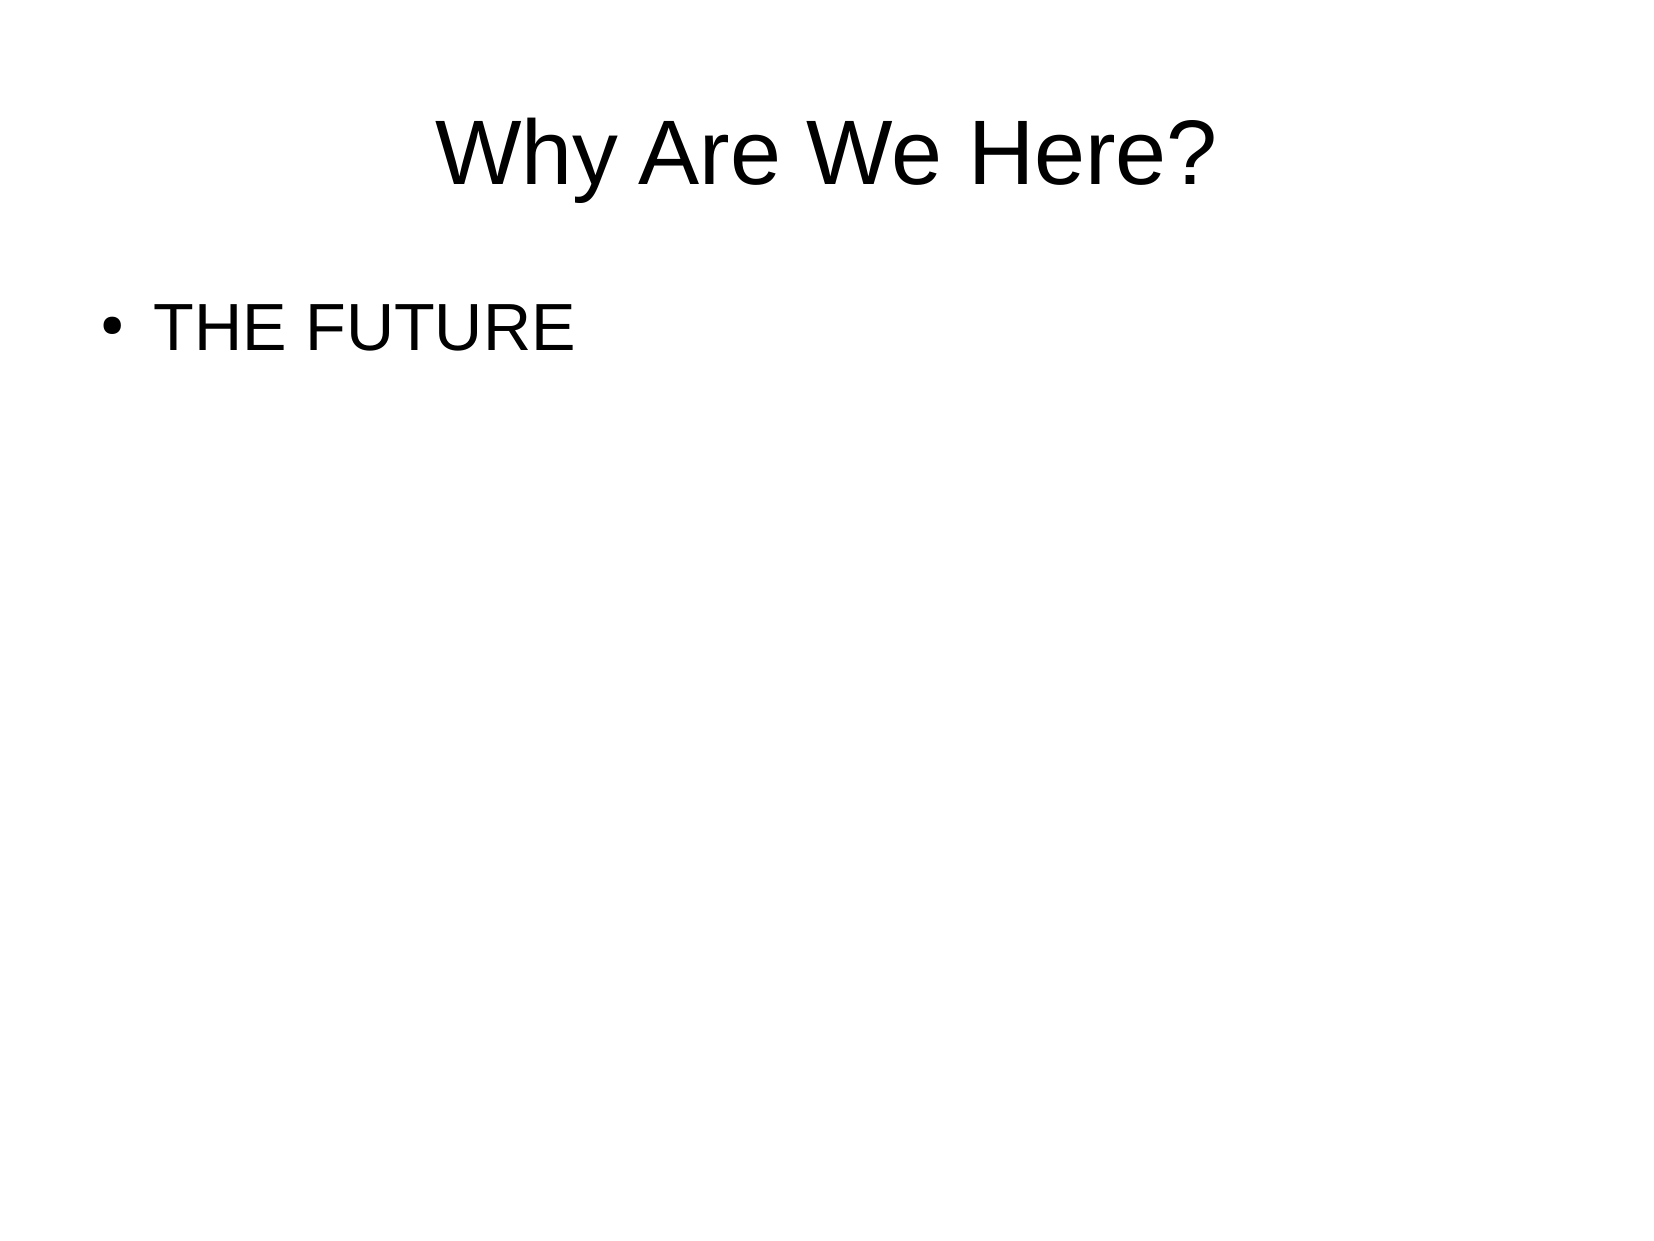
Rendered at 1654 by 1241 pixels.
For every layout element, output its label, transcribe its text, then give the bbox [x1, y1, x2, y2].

list THE FUTURE [82, 290, 1571, 1010]
title Why Are We Here? [82, 49, 1571, 257]
